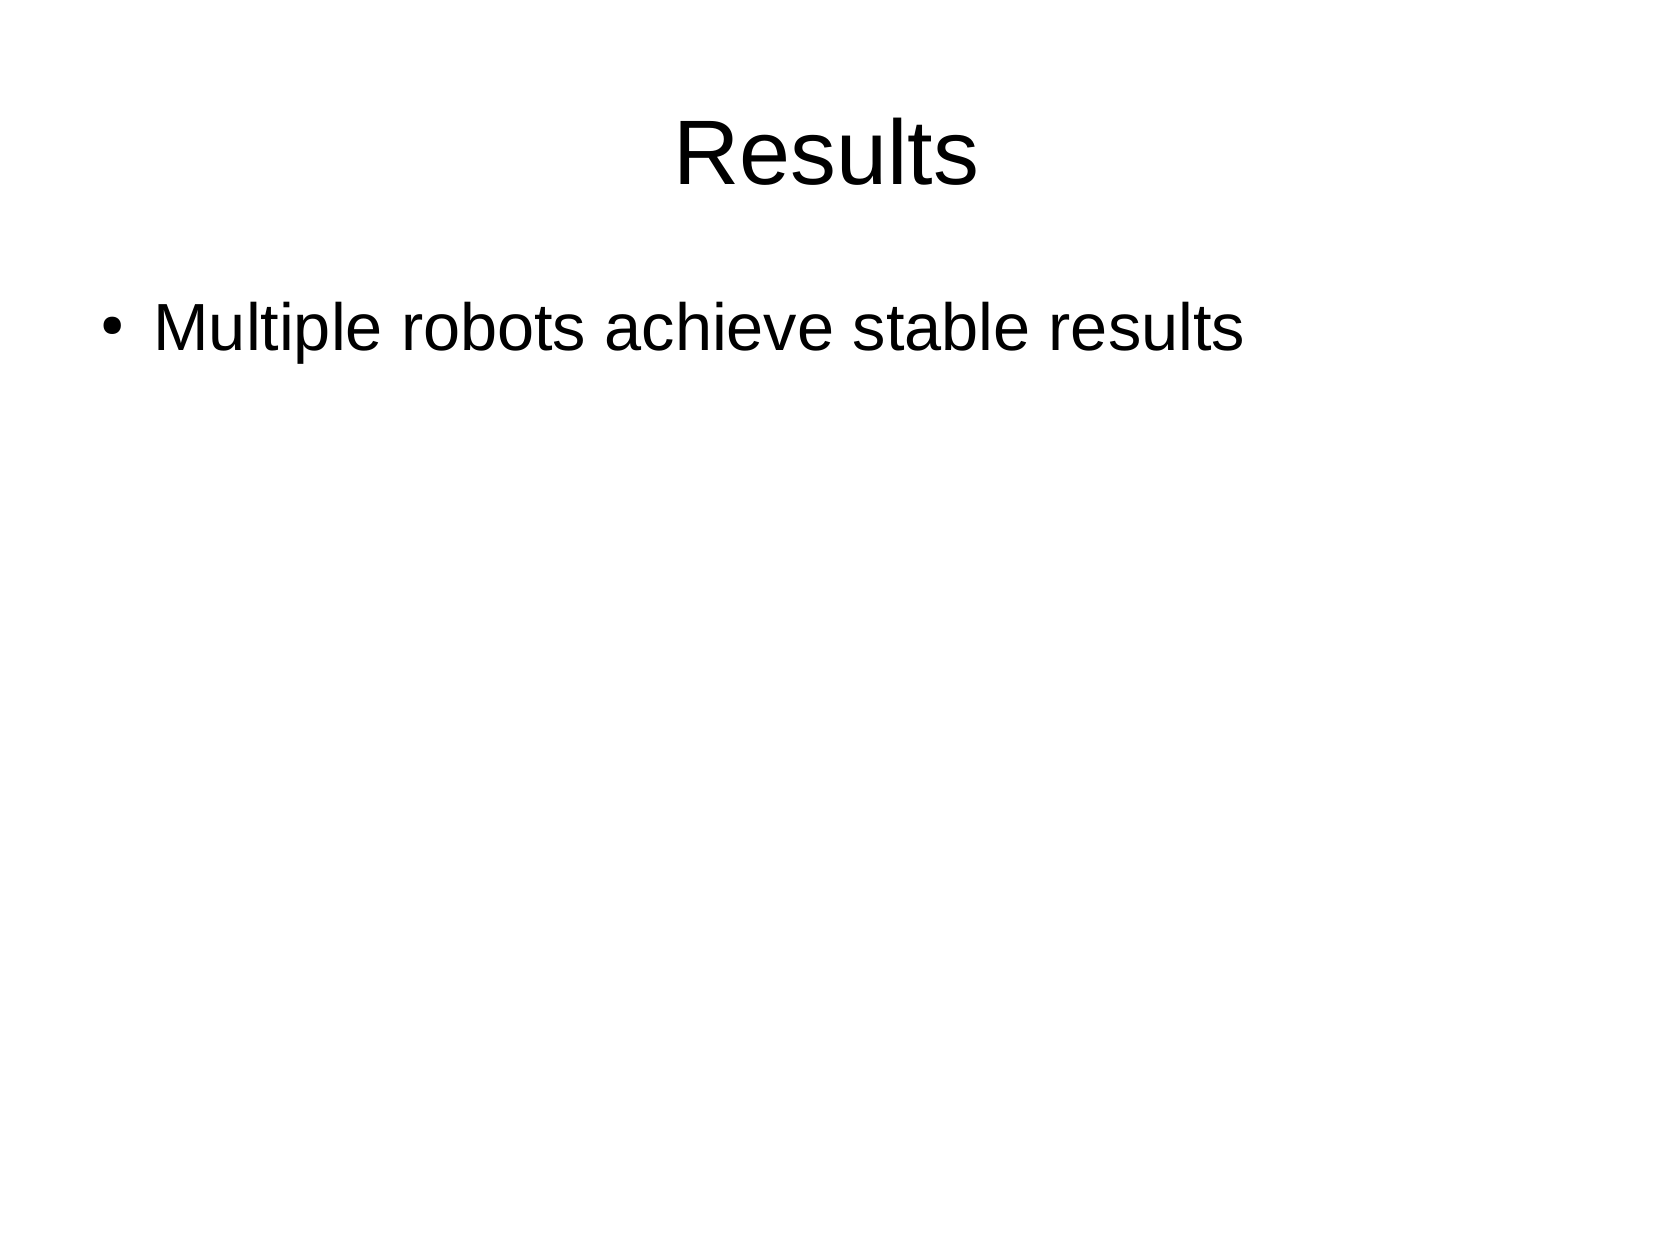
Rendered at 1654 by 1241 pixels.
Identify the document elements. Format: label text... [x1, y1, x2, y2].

list Multiple robots achieve stable results [82, 290, 1571, 1010]
title Results [82, 49, 1571, 257]
